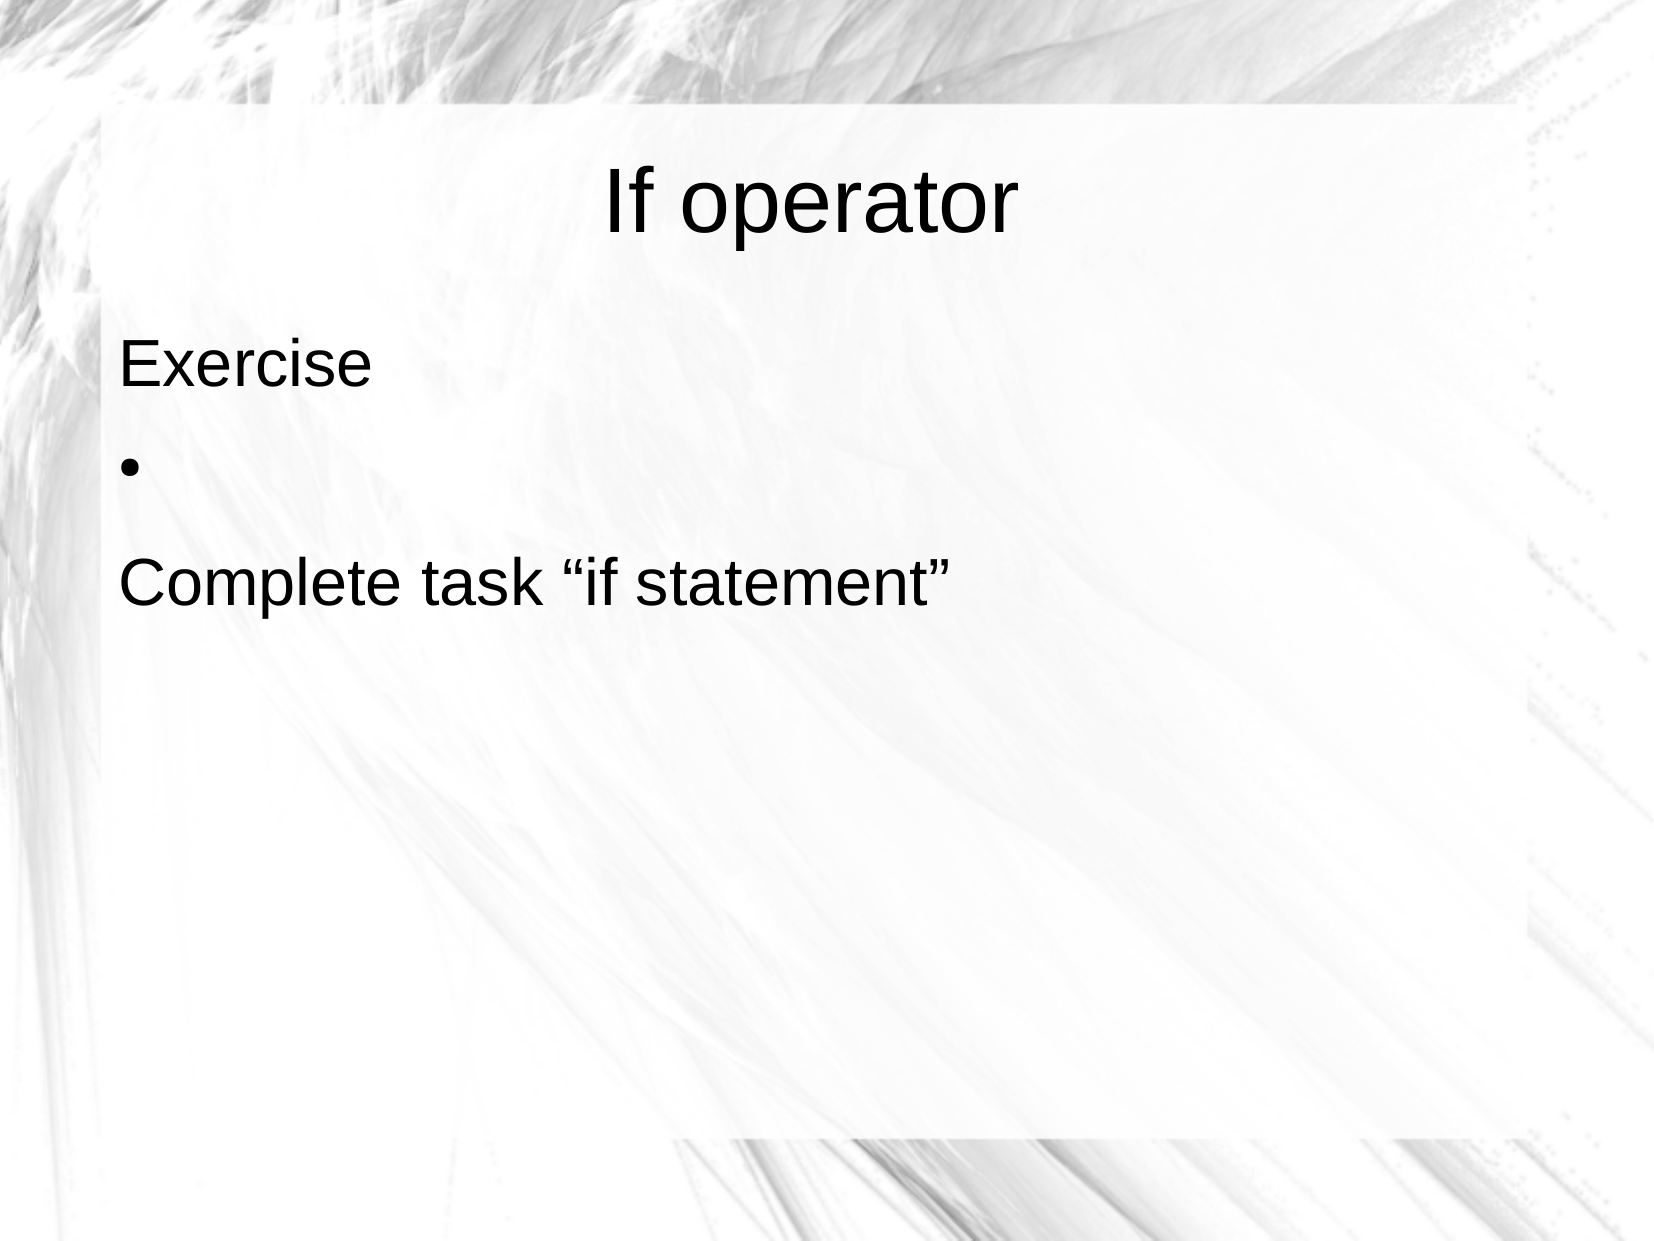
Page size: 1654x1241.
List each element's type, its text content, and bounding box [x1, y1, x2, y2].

title If operator [118, 112, 1506, 281]
list Exercise Complete task “if statement” [118, 319, 1571, 945]
